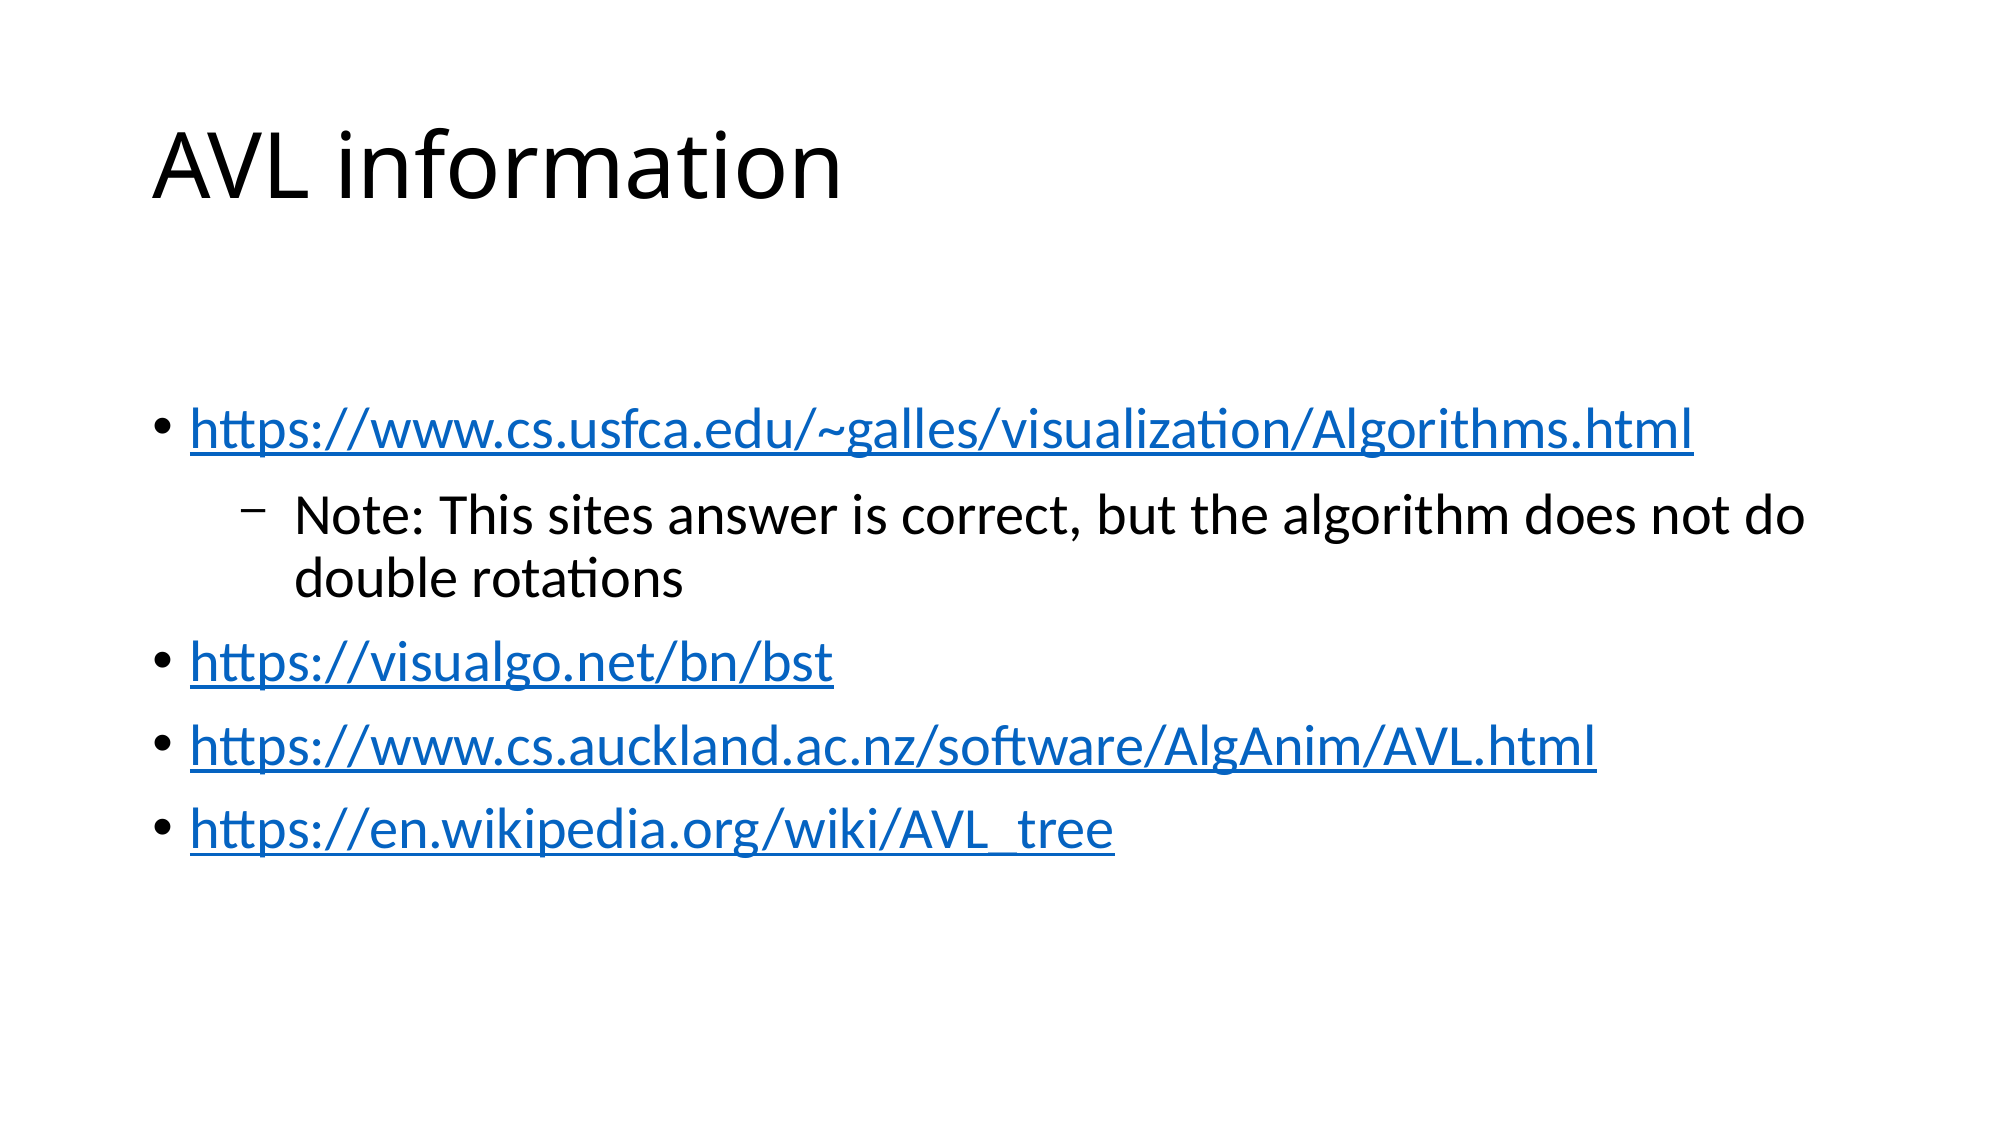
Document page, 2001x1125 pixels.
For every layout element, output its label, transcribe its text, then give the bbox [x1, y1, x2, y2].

title AVL information [137, 59, 1863, 278]
list https://www.cs.usfca.edu/~galles/visualization/Algorithms.html Note: This sites answer is correct, but the algorithm does not do double rotations https://visualgo.net/bn/bst https://www.cs.auckland.ac.nz/software/AlgAnim/AVL.html https://en.wikipedia.org/wiki/AVL_tree [137, 299, 1863, 1014]
